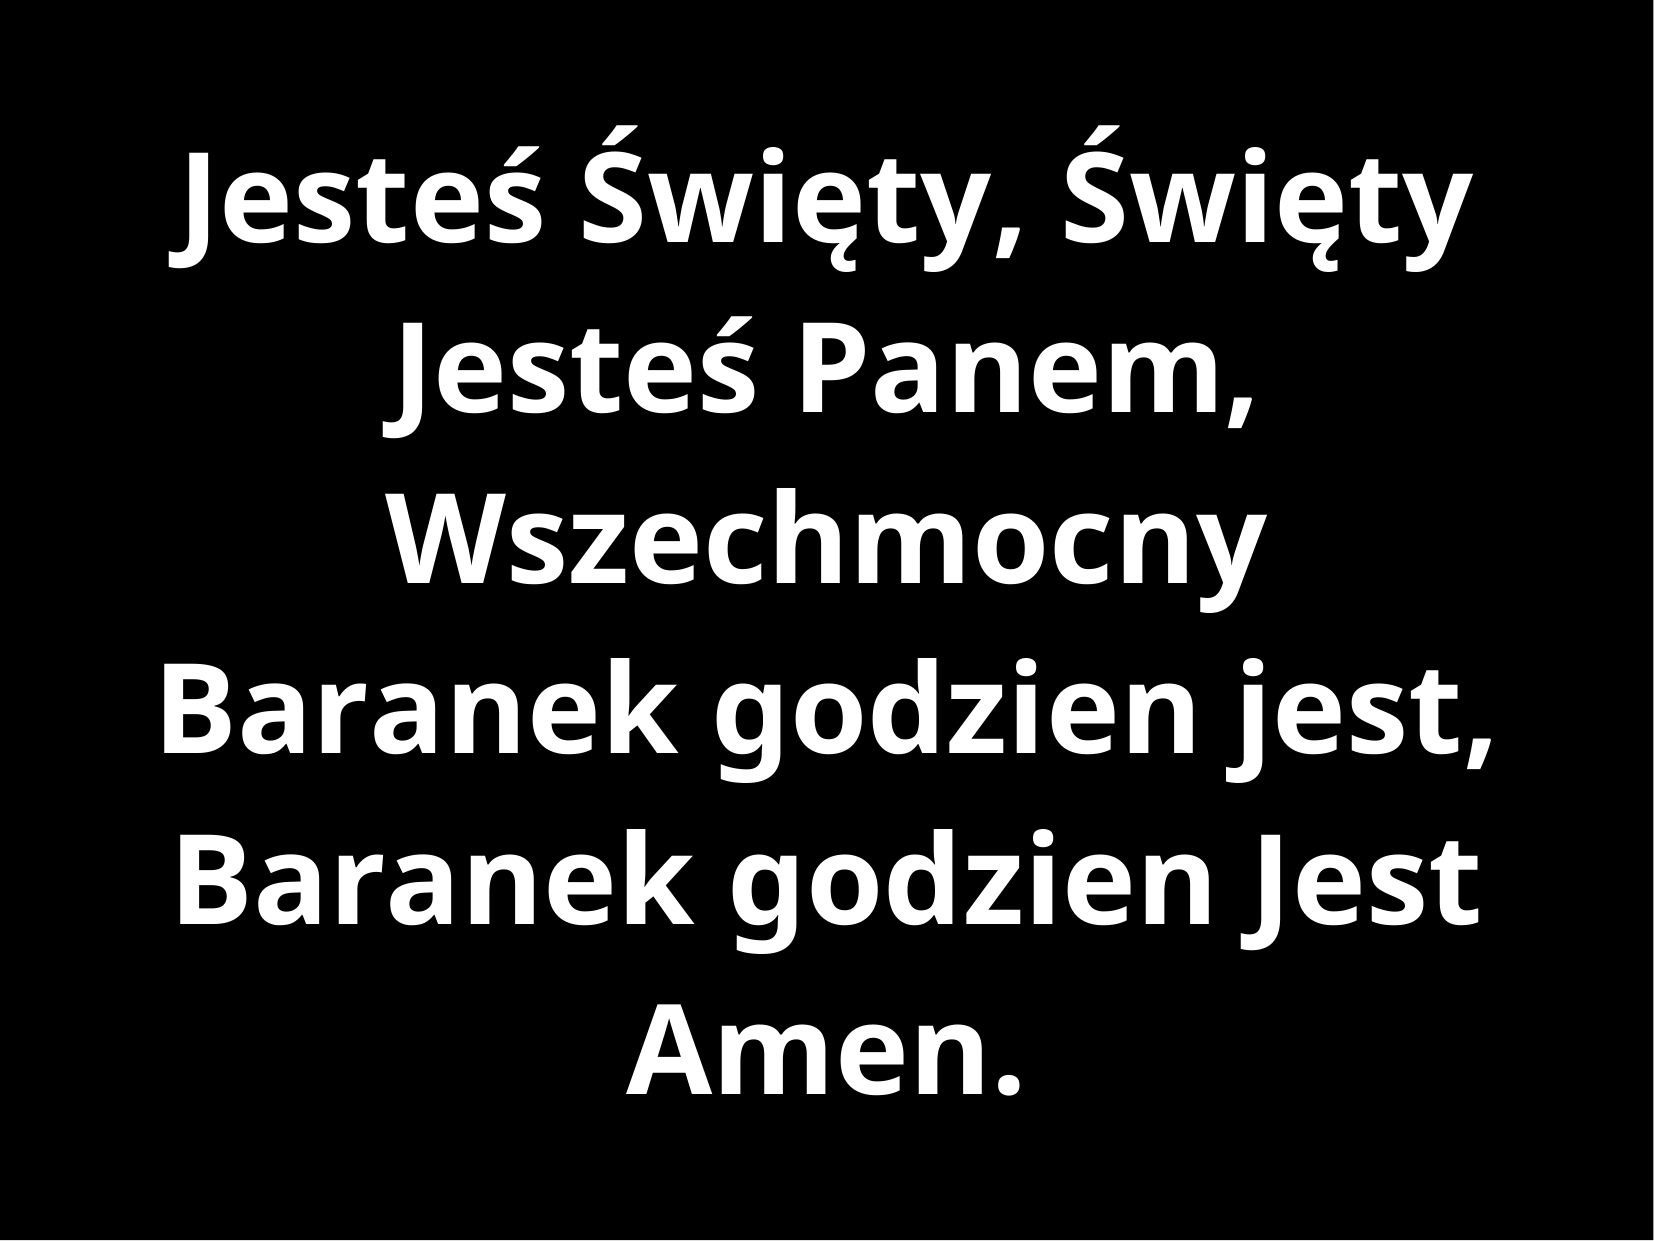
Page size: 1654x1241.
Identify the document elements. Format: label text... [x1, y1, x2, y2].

title Jesteś Święty, Święty Jesteś Panem, Wszechmocny Baranek godzien jest, Baranek godzien Jest Amen. [0, 0, 1654, 1241]
